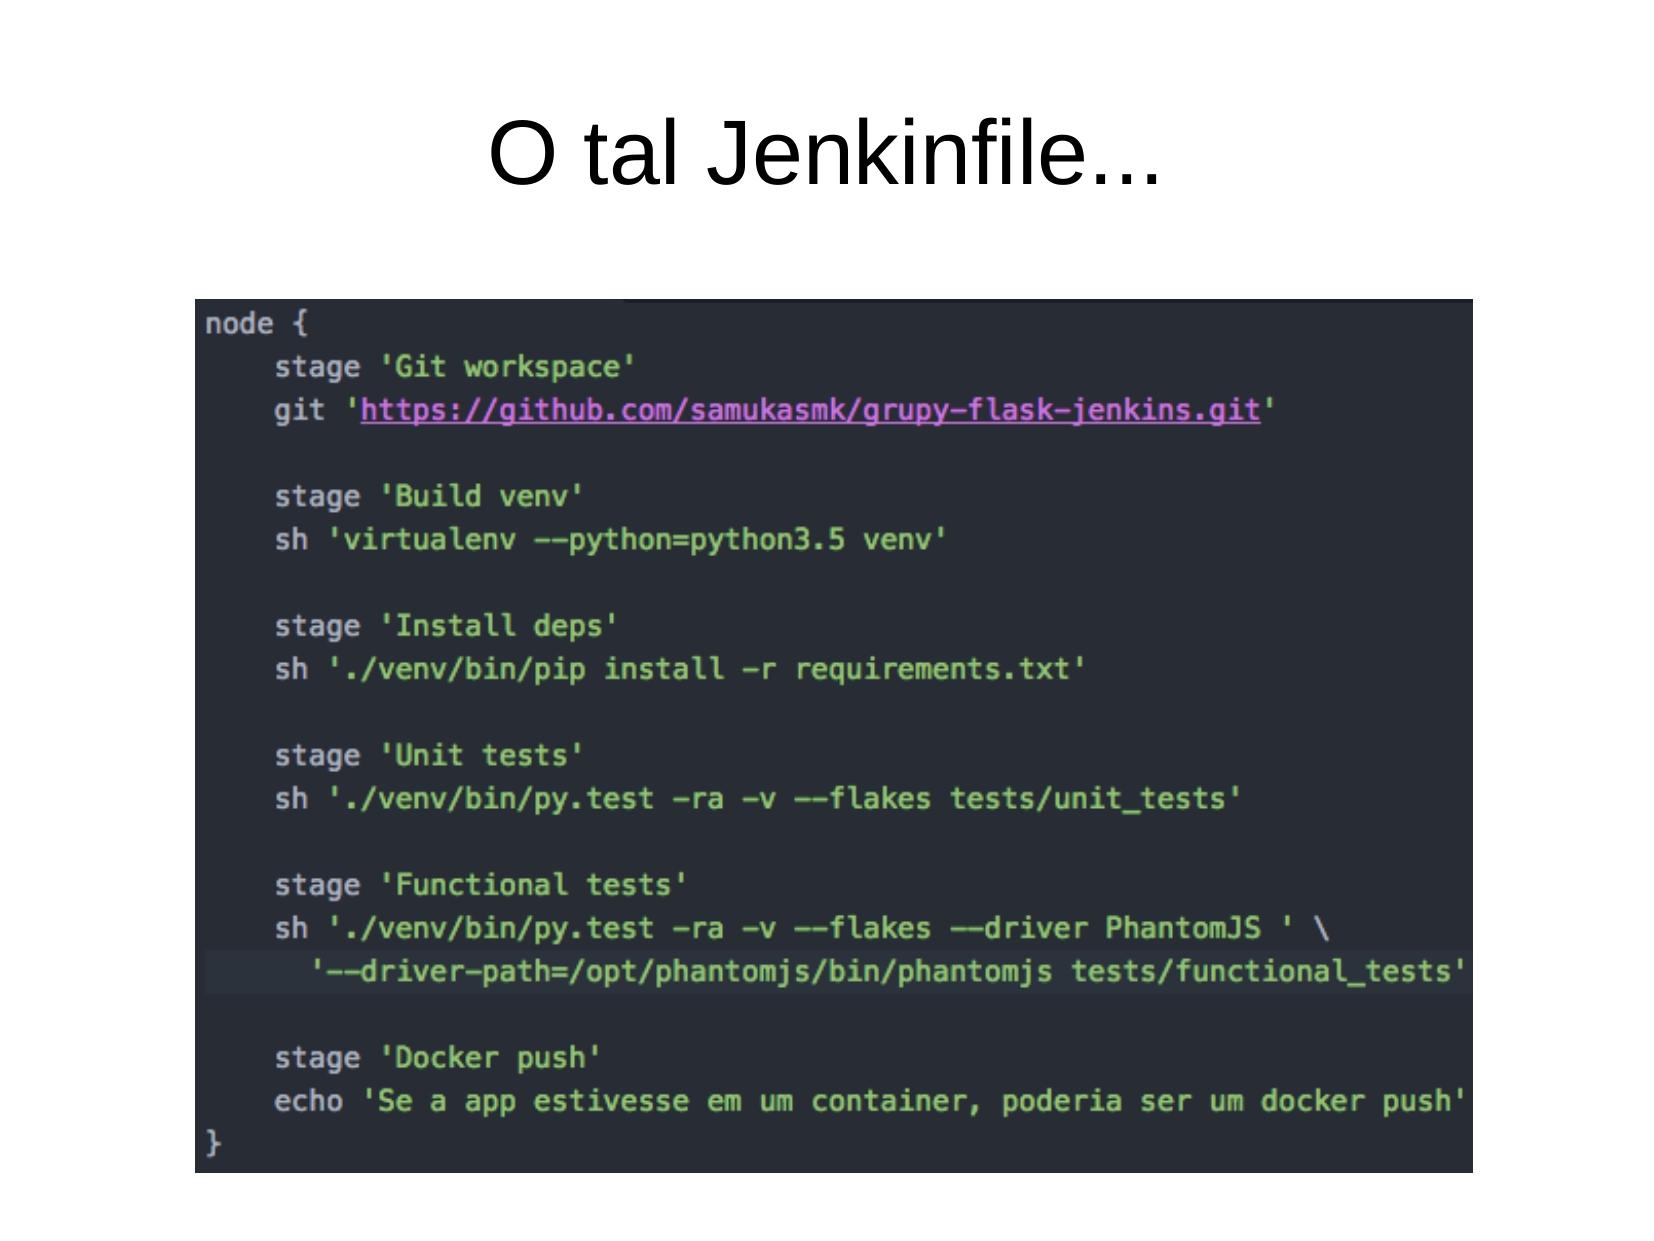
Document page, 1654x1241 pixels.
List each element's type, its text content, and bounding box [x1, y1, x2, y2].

title O tal Jenkinfile... [82, 49, 1571, 257]
picture [195, 299, 1473, 1173]
